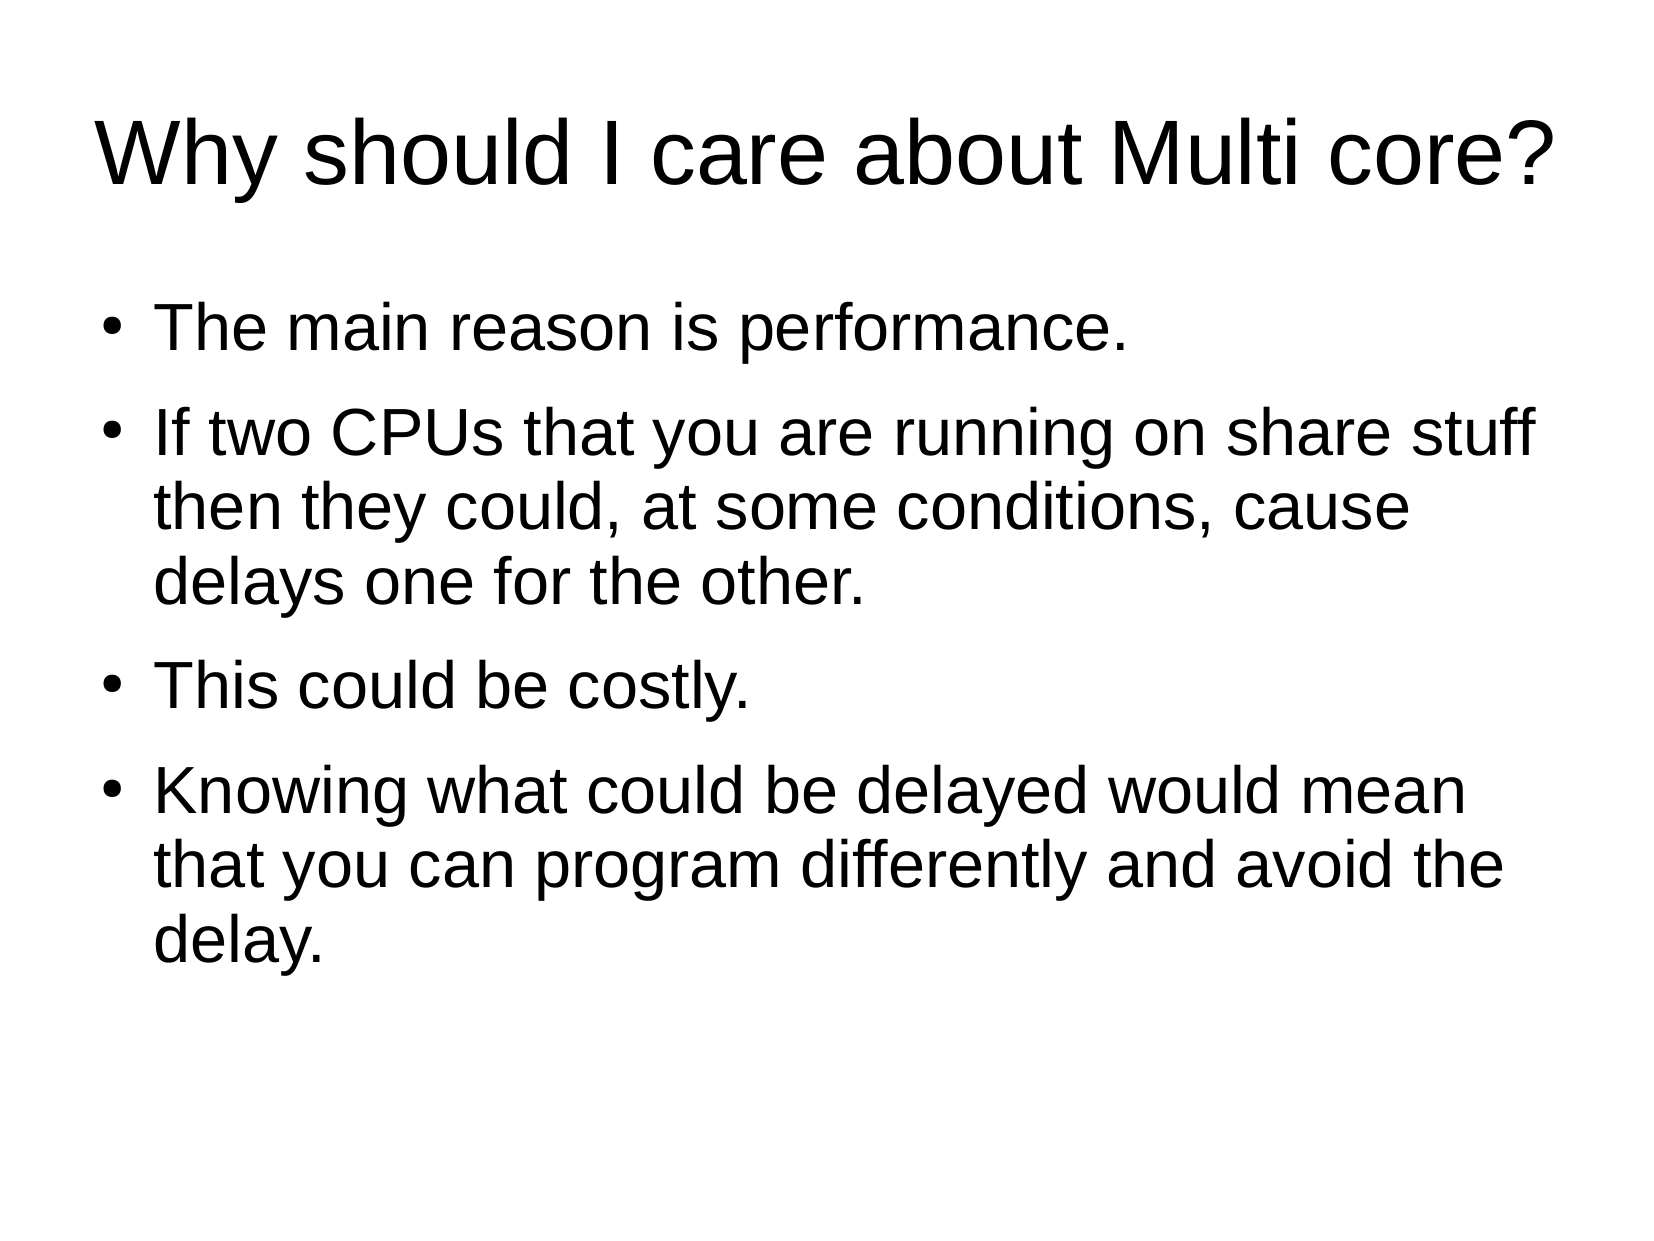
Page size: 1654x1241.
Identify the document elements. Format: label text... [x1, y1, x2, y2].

list The main reason is performance. If two CPUs that you are running on share stuff then they could, at some conditions, cause delays one for the other. This could be costly. Knowing what could be delayed would mean that you can program differently and avoid the delay. [82, 290, 1571, 1109]
title Why should I care about Multi core? [82, 49, 1571, 257]
